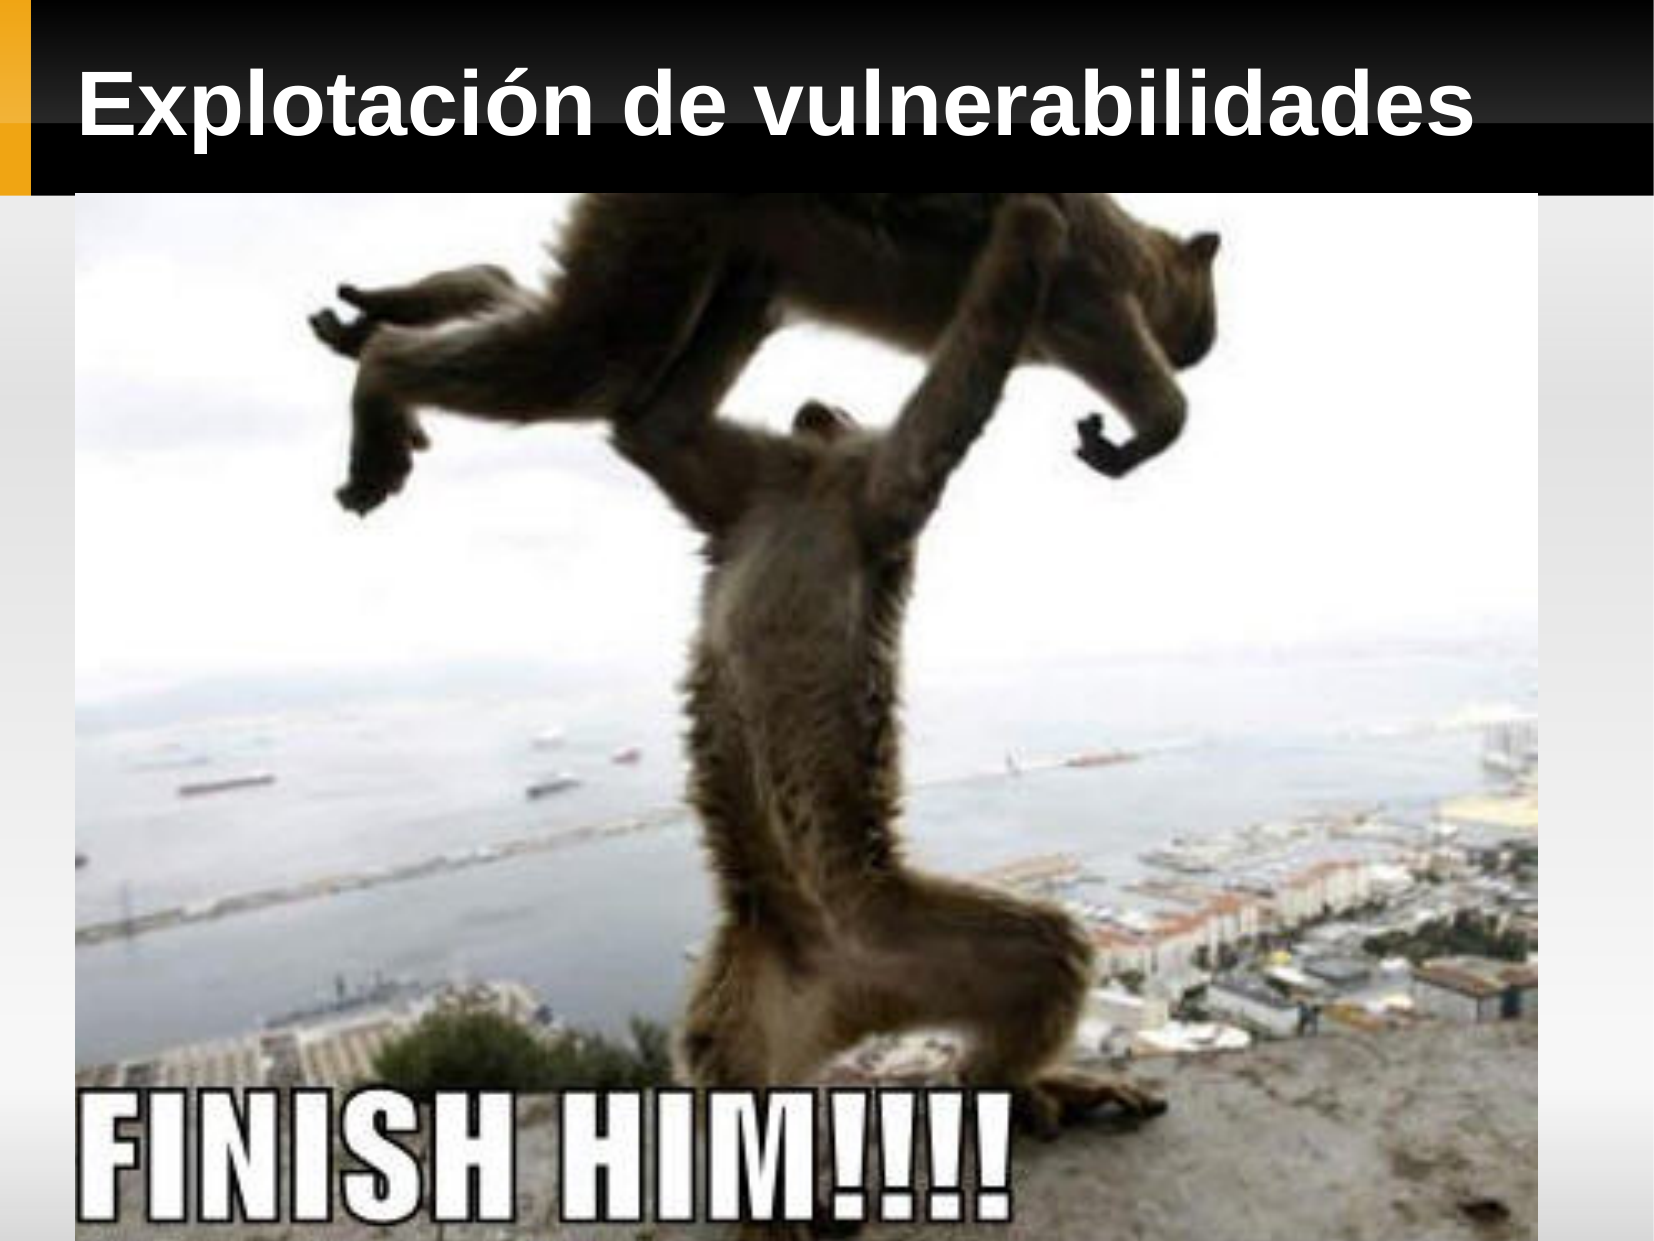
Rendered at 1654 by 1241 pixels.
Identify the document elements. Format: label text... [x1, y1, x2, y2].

title Explotación de vulnerabilidades [76, 0, 1565, 208]
picture [0, 0, 1654, 1241]
